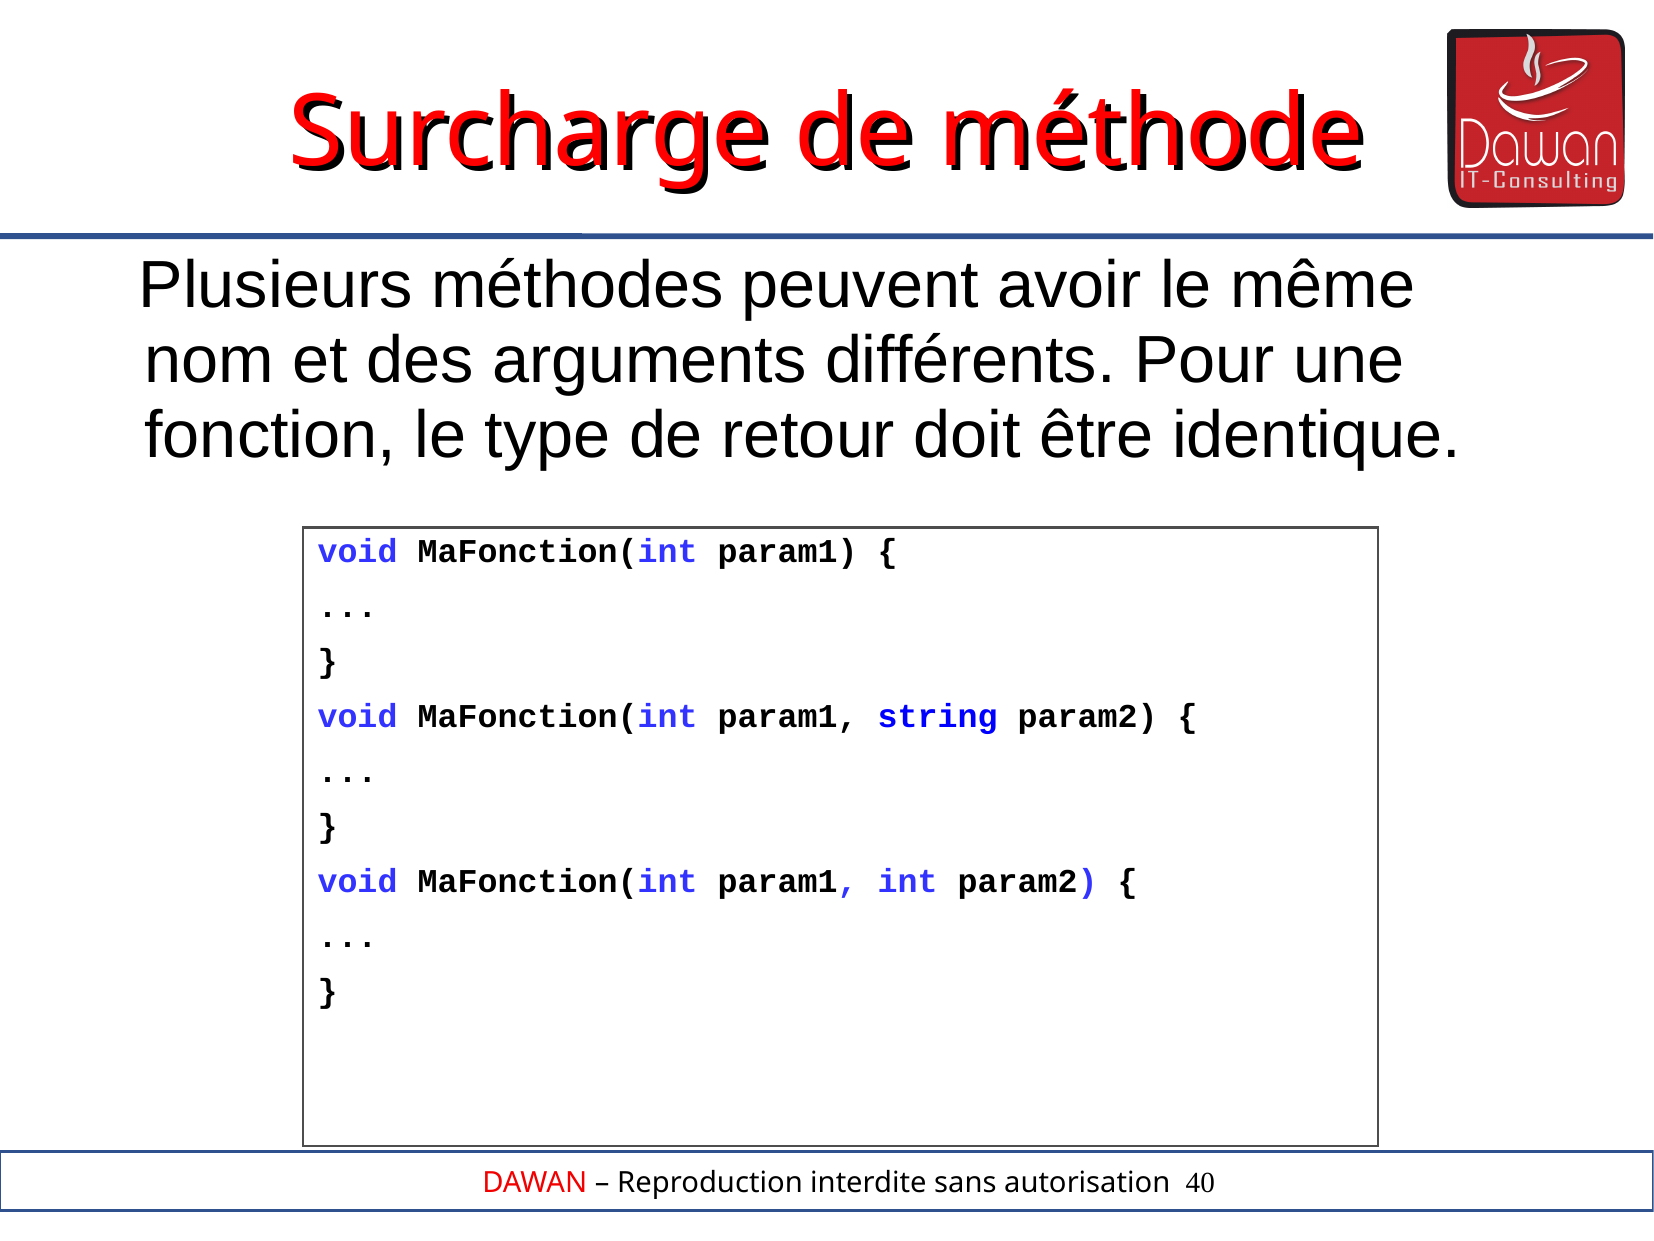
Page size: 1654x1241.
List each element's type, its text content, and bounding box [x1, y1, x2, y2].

text_box Plusieurs méthodes peuvent avoir le même nom et des arguments différents. Pour une fonction, le type de retour doit être identique. [118, 239, 1536, 881]
text_box void MaFonction(int param1) { ... } void MaFonction(int param1, string param2) { ... } void MaFonction(int param1, int param2) { ... } [302, 527, 1378, 1146]
text_box [1185, 1163, 1565, 1228]
text_box Surcharge de méthode [88, 50, 1565, 182]
